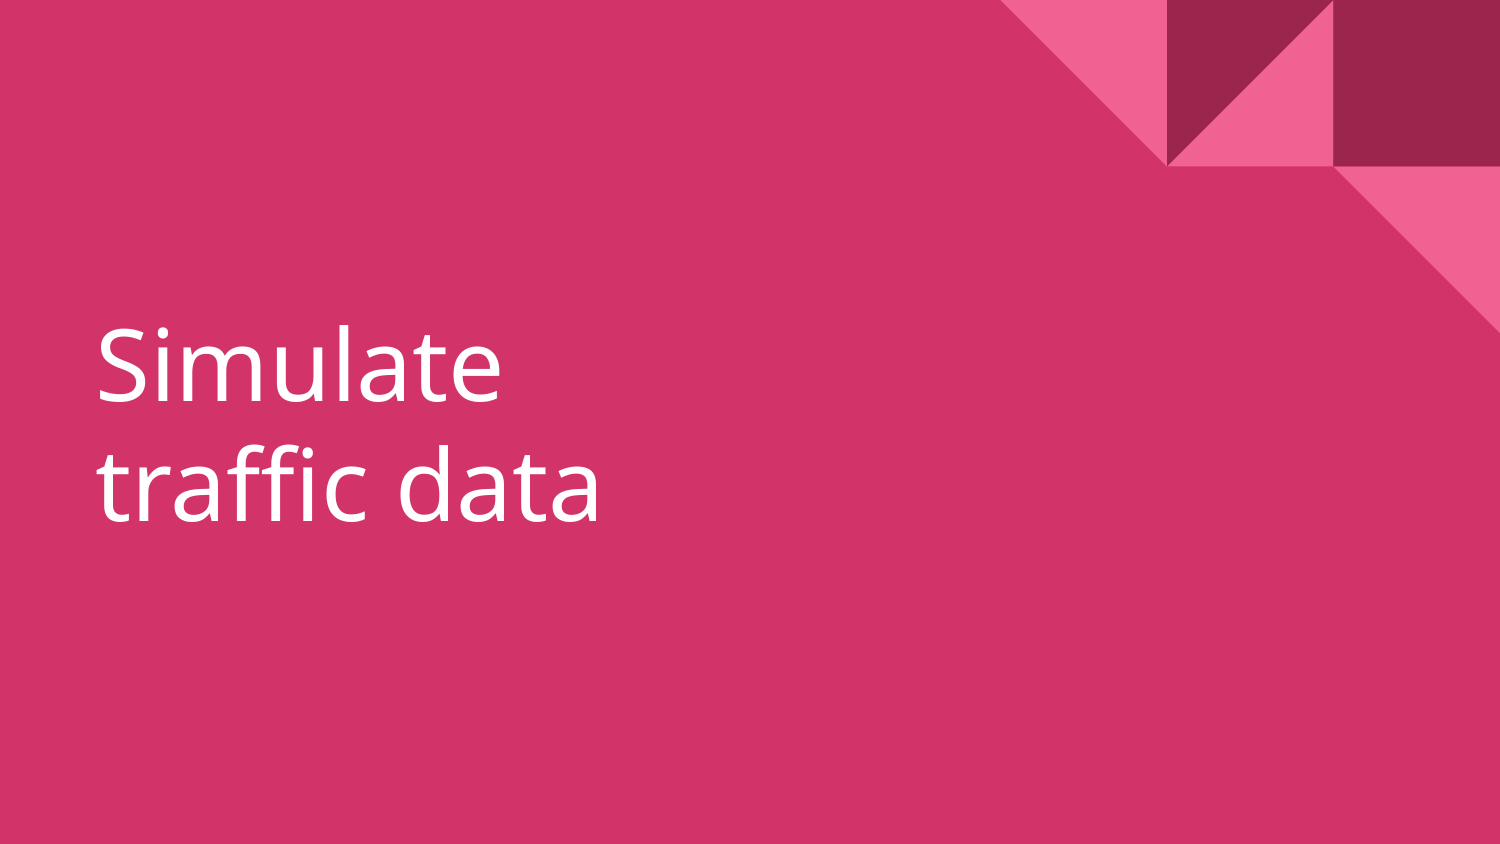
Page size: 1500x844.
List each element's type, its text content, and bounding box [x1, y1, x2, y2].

title Simulate traffic data [80, 86, 1003, 758]
